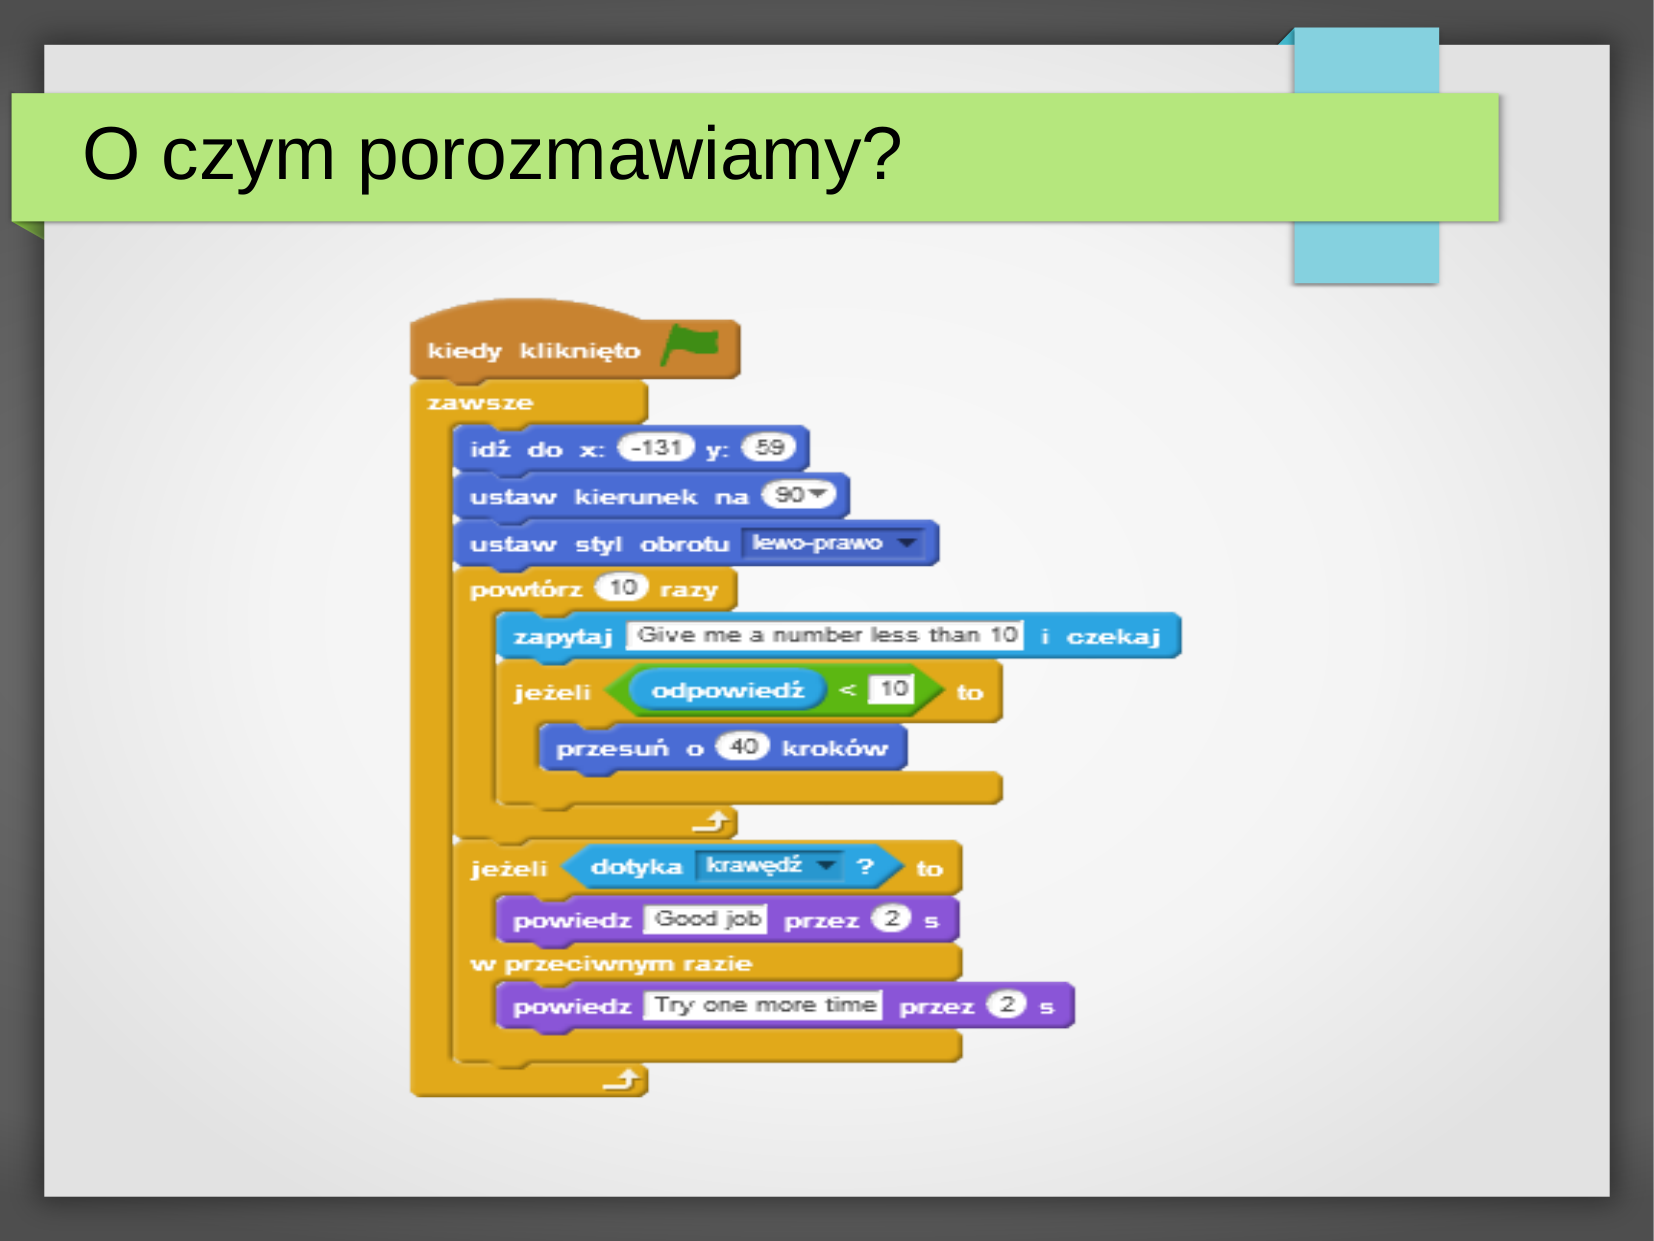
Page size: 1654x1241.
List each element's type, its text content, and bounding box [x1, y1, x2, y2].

picture [0, 0, 1654, 1241]
title O czym porozmawiamy? [82, 94, 1264, 213]
